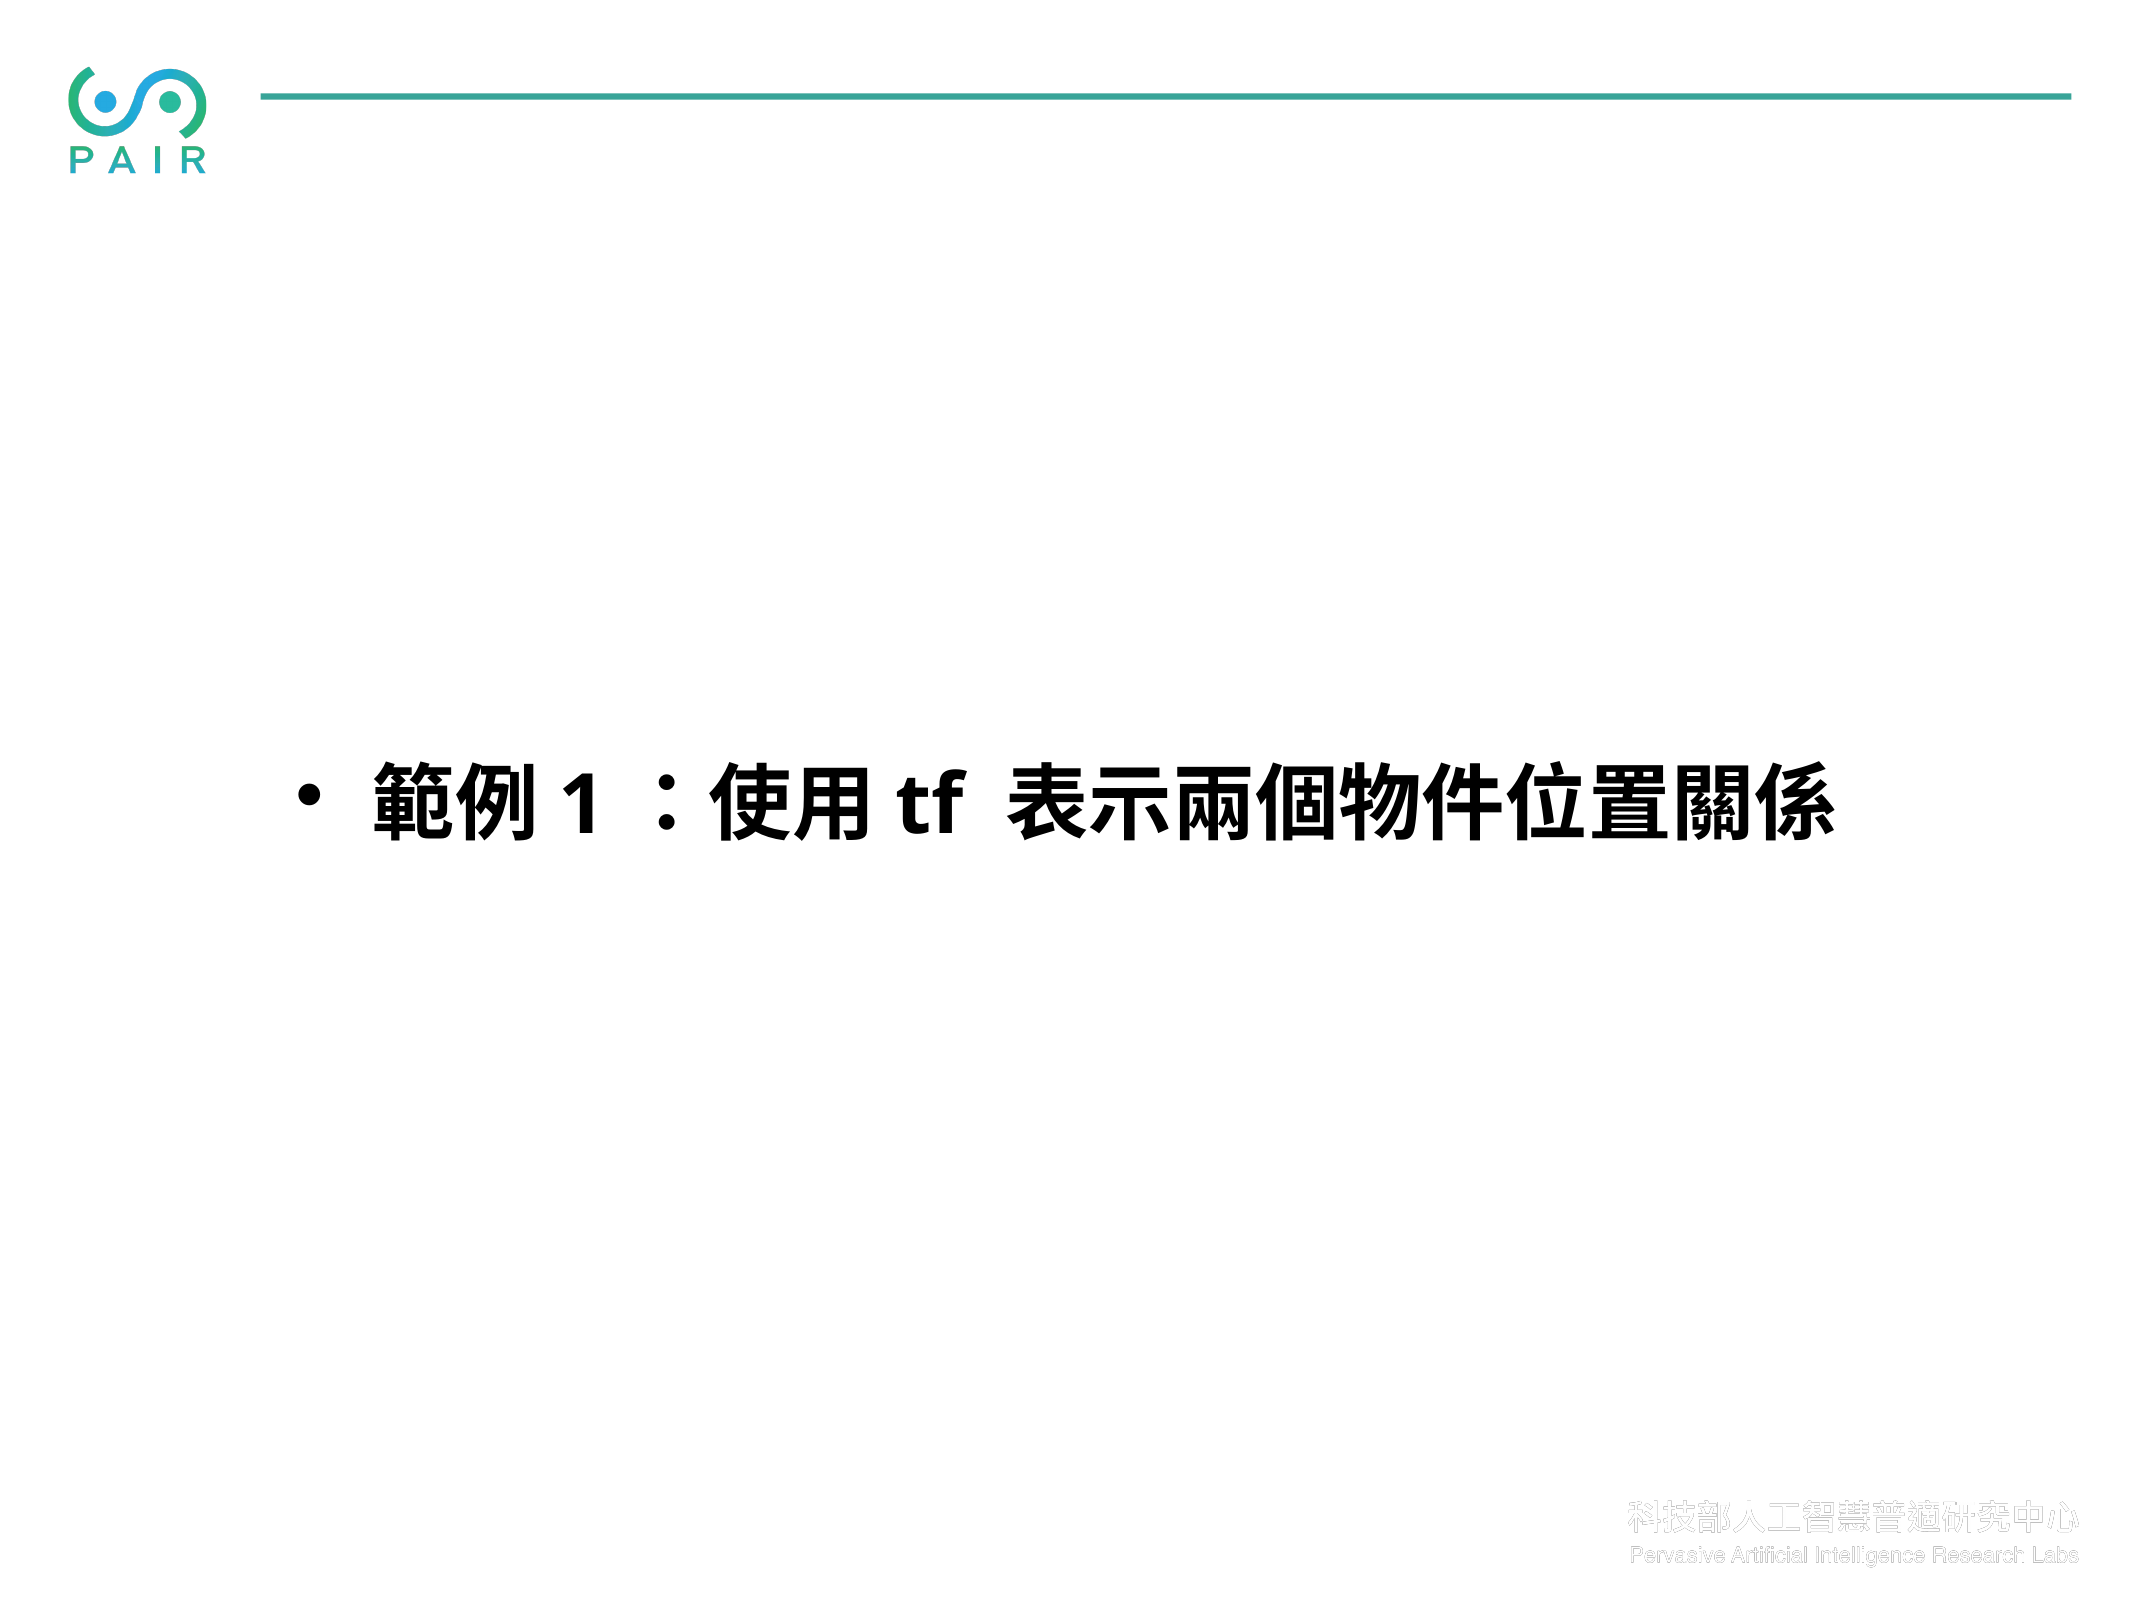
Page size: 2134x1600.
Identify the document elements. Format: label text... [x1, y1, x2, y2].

picture [65, 59, 209, 181]
picture [1627, 1499, 2081, 1573]
text_box 範例1：使用tf 表示兩個物件位置關係 [222, 579, 1912, 1021]
